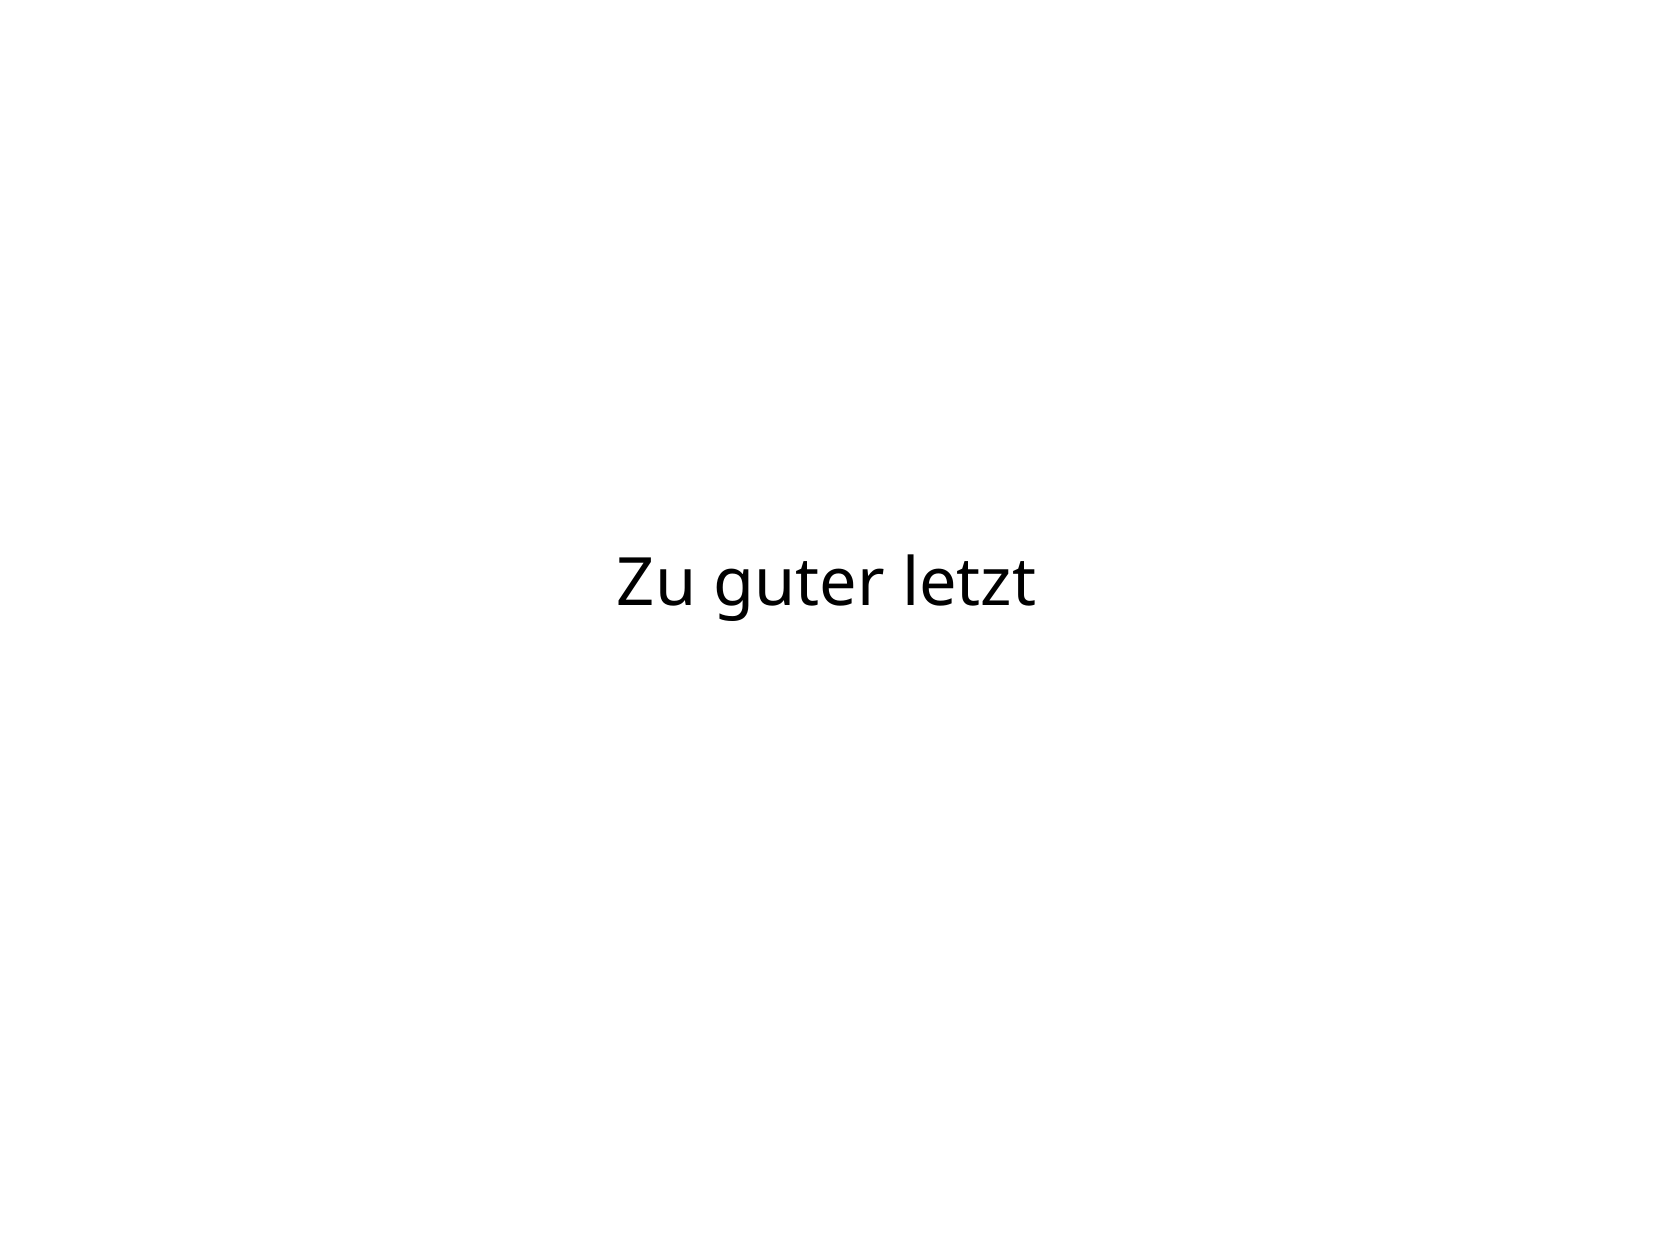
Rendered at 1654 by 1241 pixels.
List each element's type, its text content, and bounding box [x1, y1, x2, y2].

subtitle Zu guter letzt [82, 56, 1571, 1102]
